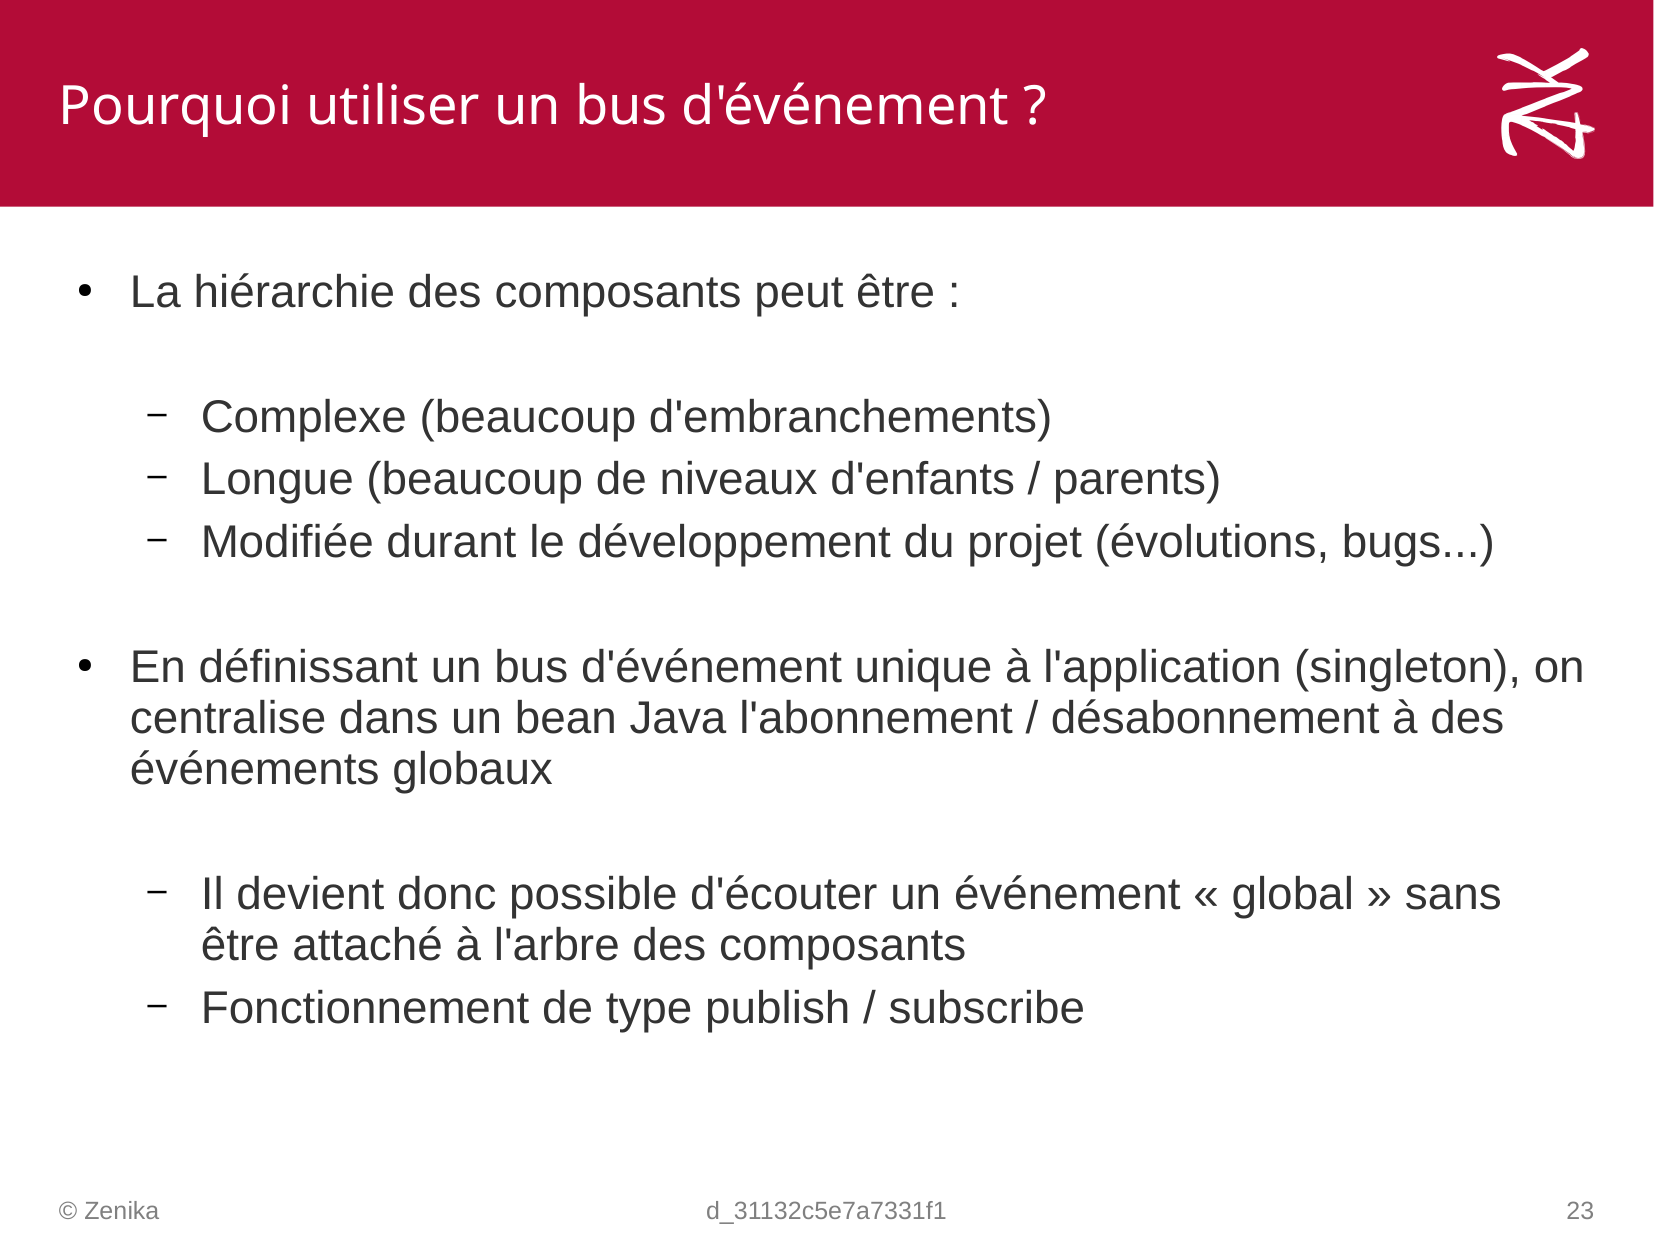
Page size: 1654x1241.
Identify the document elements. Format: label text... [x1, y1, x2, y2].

list La hiérarchie des composants peut être : Complexe (beaucoup d'embranchements) Longue (beaucoup de niveaux d'enfants / parents) Modifiée durant le développement du projet (évolutions, bugs...) En définissant un bus d'événement unique à l'application (singleton), on centralise dans un bean Java l'abonnement / désabonnement à des événements globaux Il devient donc possible d'écouter un événement « global » sans être attaché à l'arbre des composants Fonctionnement de type publish / subscribe [59, 265, 1595, 1123]
title Pourquoi utiliser un bus d'événement ? [59, 29, 1595, 178]
